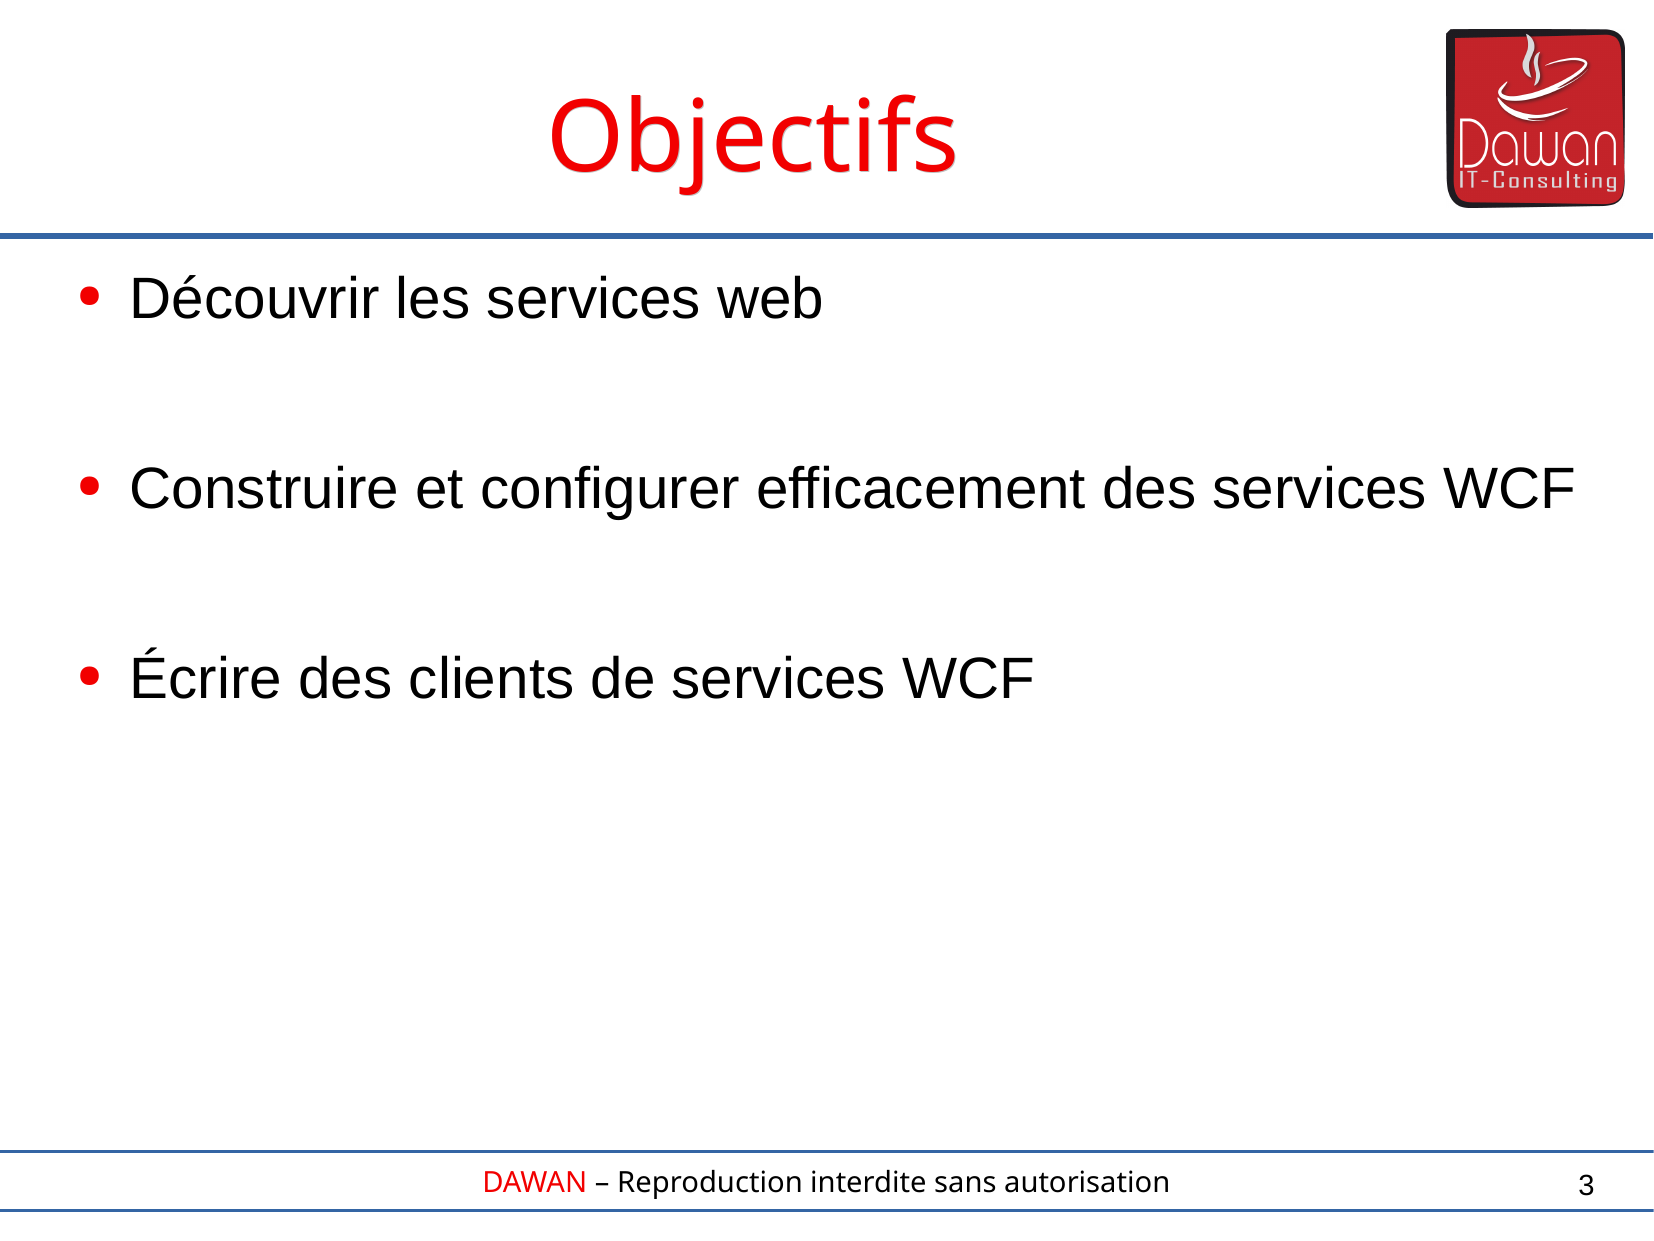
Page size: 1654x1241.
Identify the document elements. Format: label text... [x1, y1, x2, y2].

picture [1447, 29, 1625, 208]
title Objectifs [59, 29, 1447, 237]
list Découvrir les services web Construire et configurer efficacement des services WCF Écrire des clients de services WCF [59, 265, 1595, 1109]
